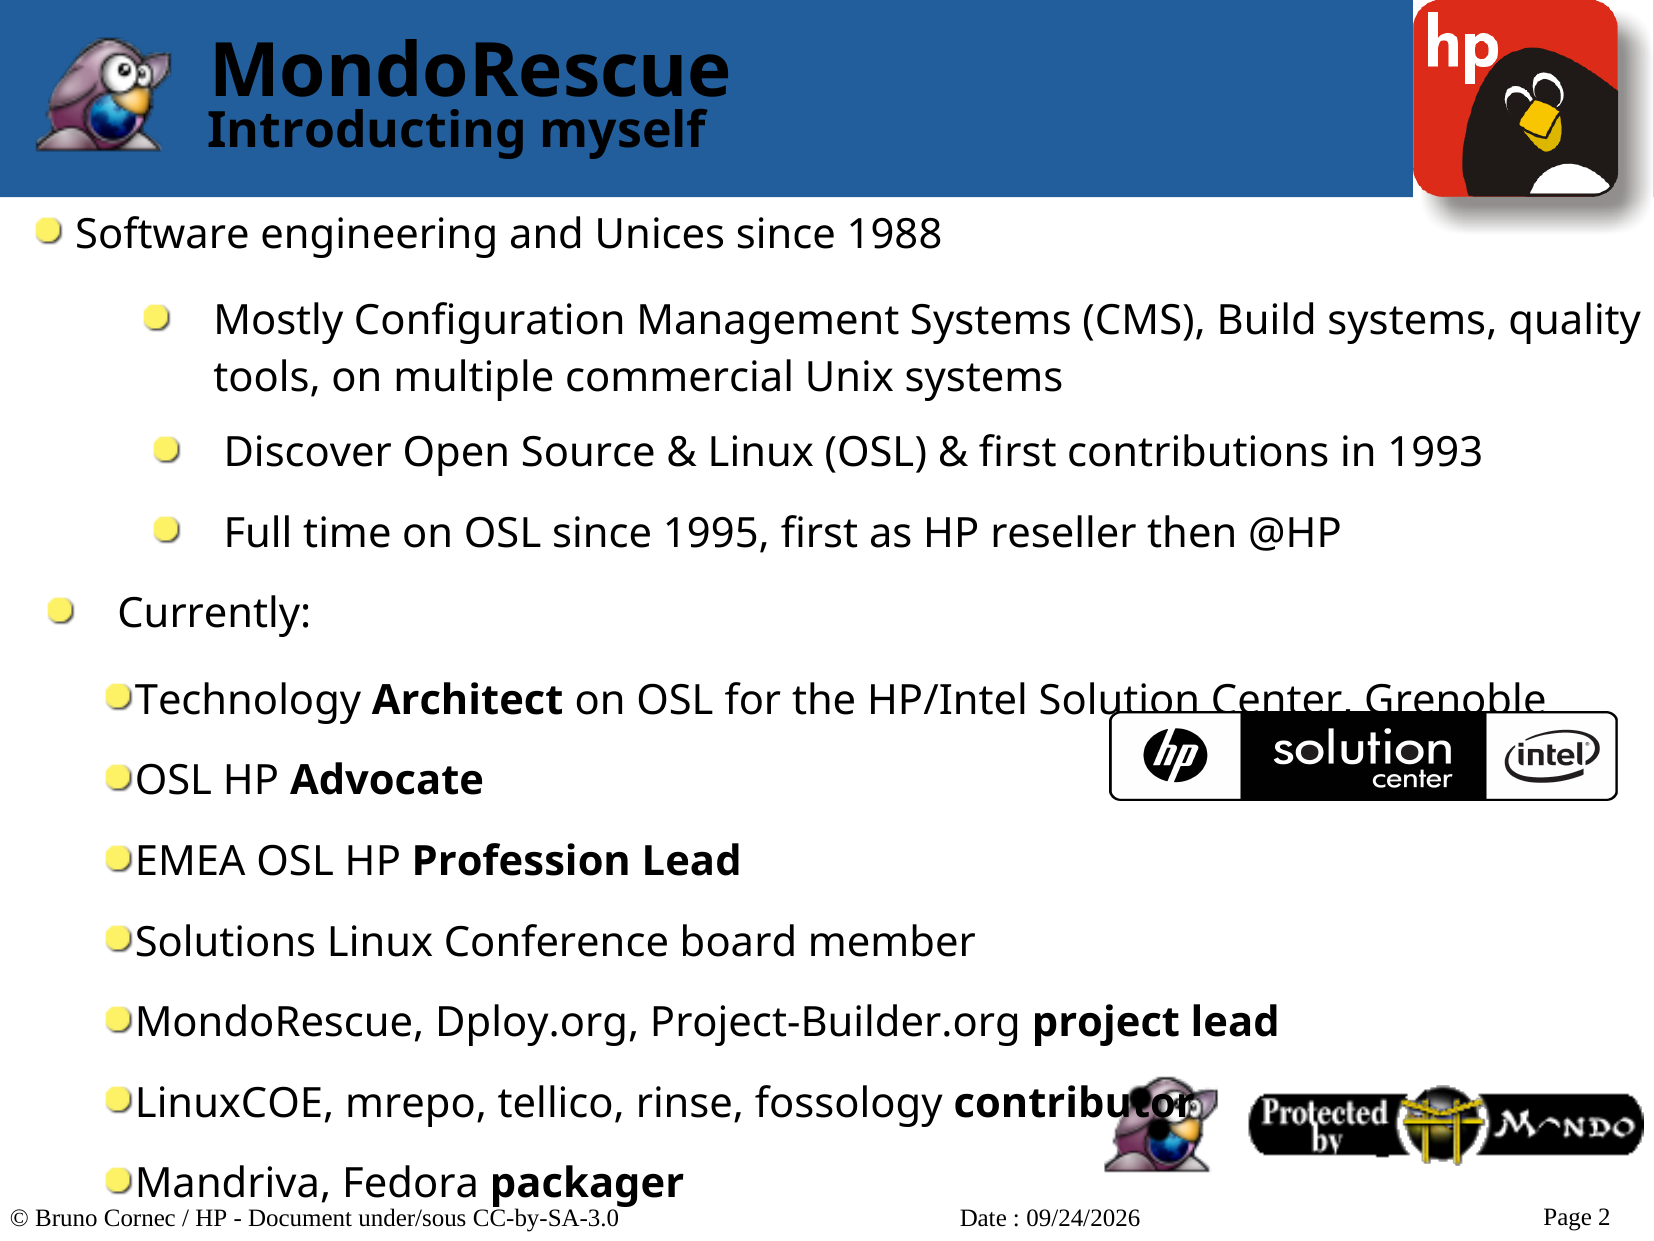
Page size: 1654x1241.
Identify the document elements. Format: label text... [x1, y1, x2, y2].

picture [0, 0, 211, 199]
title Introducting myself [207, 26, 1465, 203]
picture [1109, 711, 1618, 801]
picture [1074, 1155, 1644, 1208]
list Software engineering and Unices since 1988 Mostly Configuration Management Systems (CMS), Build systems, quality tools, on multiple commercial Unix systems Discover Open Source & Linux (OSL) & first contributions in 1993 Full time on OSL since 1995, first as HP reseller then @HP Currently: Technology Architect on OSL for the HP/Intel Solution Center, Grenoble OSL HP Advocate EMEA OSL HP Profession Lead Solutions Linux Conference board member MondoRescue, Dploy.org, Project-Builder.org project lead LinuxCOE, mrepo, tellico, rinse, fossology contributor Mandriva, Fedora packager [34, 203, 1654, 1155]
picture [104, 1166, 135, 1197]
picture [1413, 0, 1654, 203]
